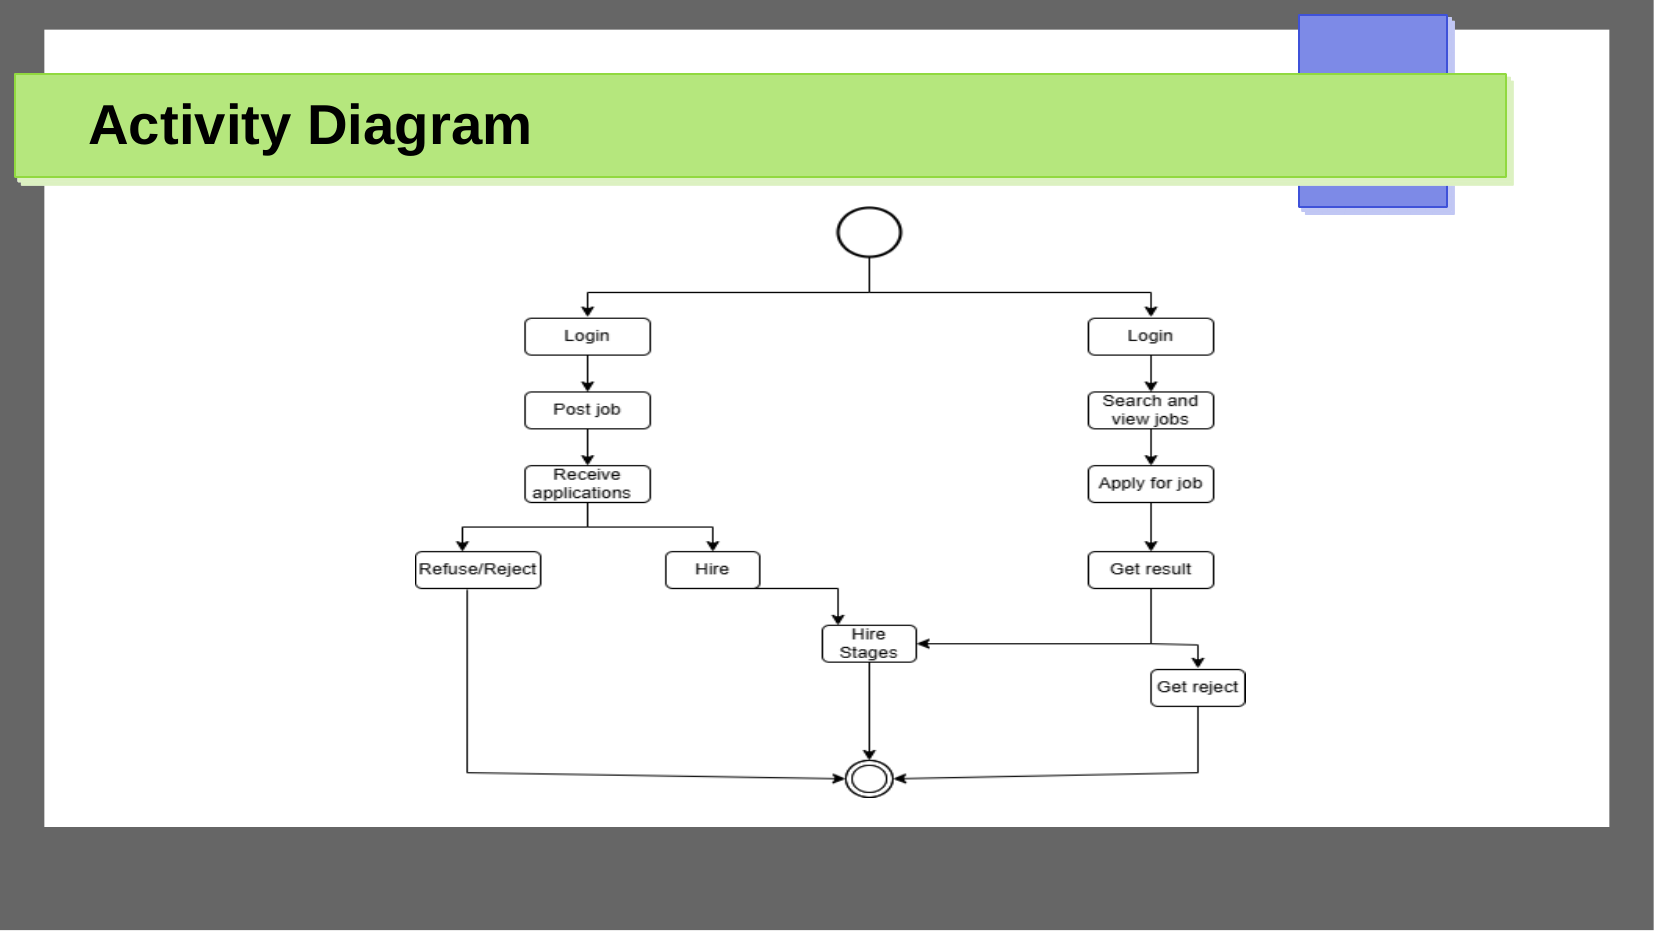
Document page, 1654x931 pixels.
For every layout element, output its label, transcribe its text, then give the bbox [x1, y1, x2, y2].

picture [415, 206, 1246, 798]
title Activity Diagram [88, 73, 1506, 178]
